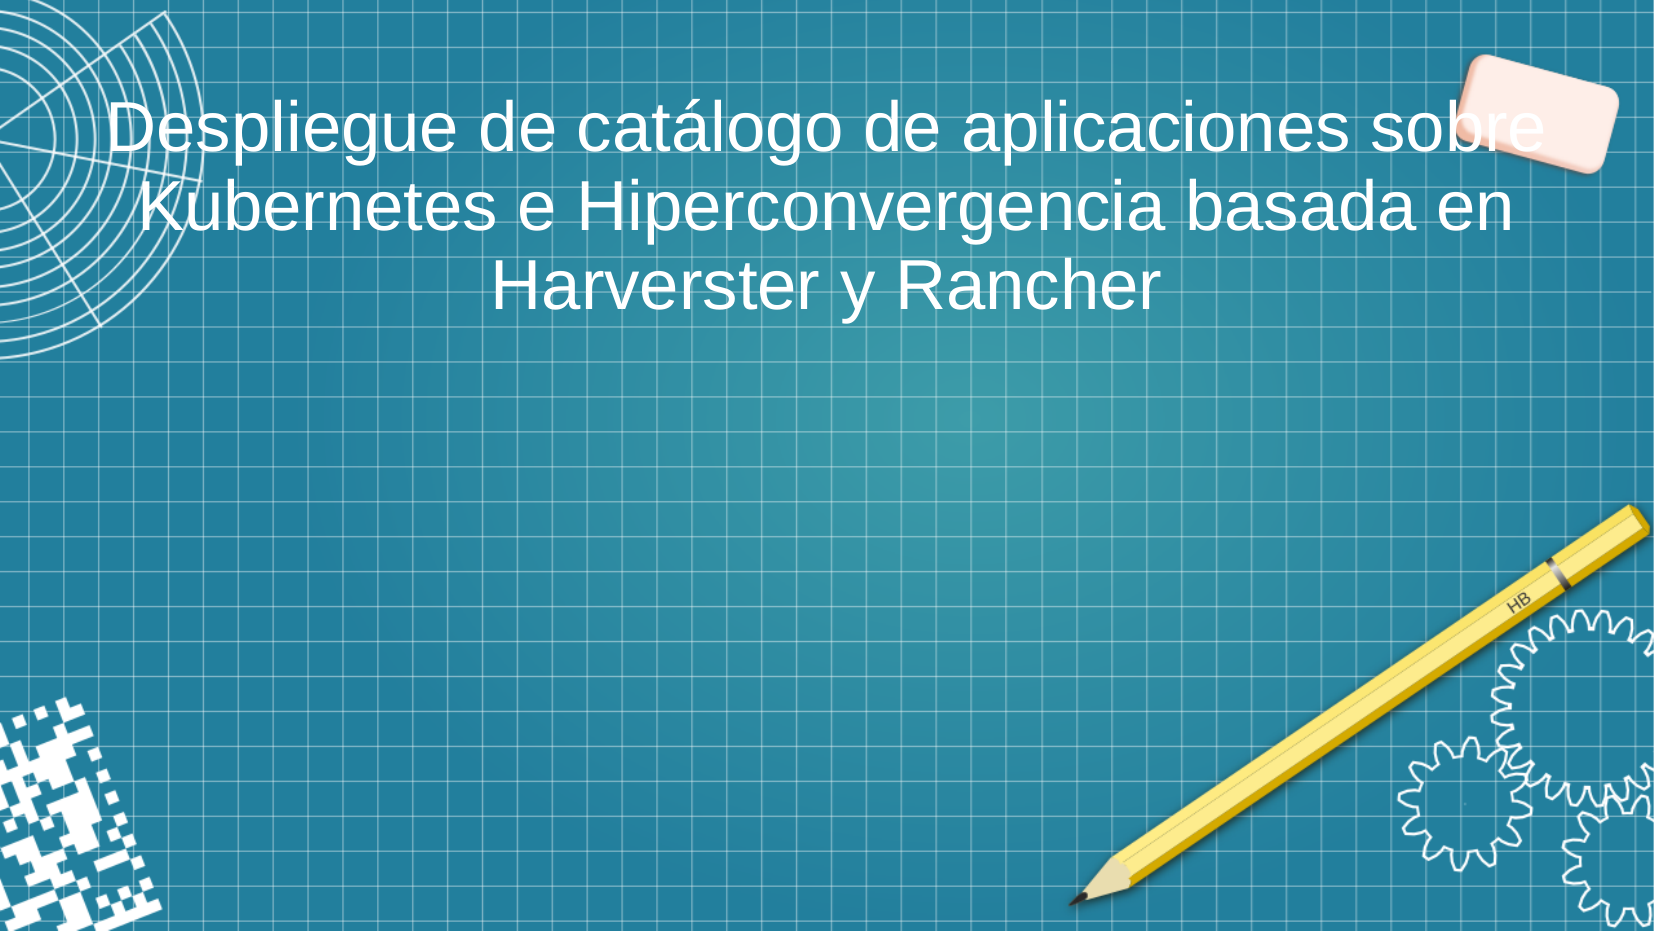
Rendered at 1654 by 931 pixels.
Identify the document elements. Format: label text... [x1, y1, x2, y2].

title Despliegue de catálogo de aplicaciones sobre Kubernetes e Hiperconvergencia basada en Harverster y Rancher [82, 87, 1571, 325]
picture [0, 0, 1654, 931]
